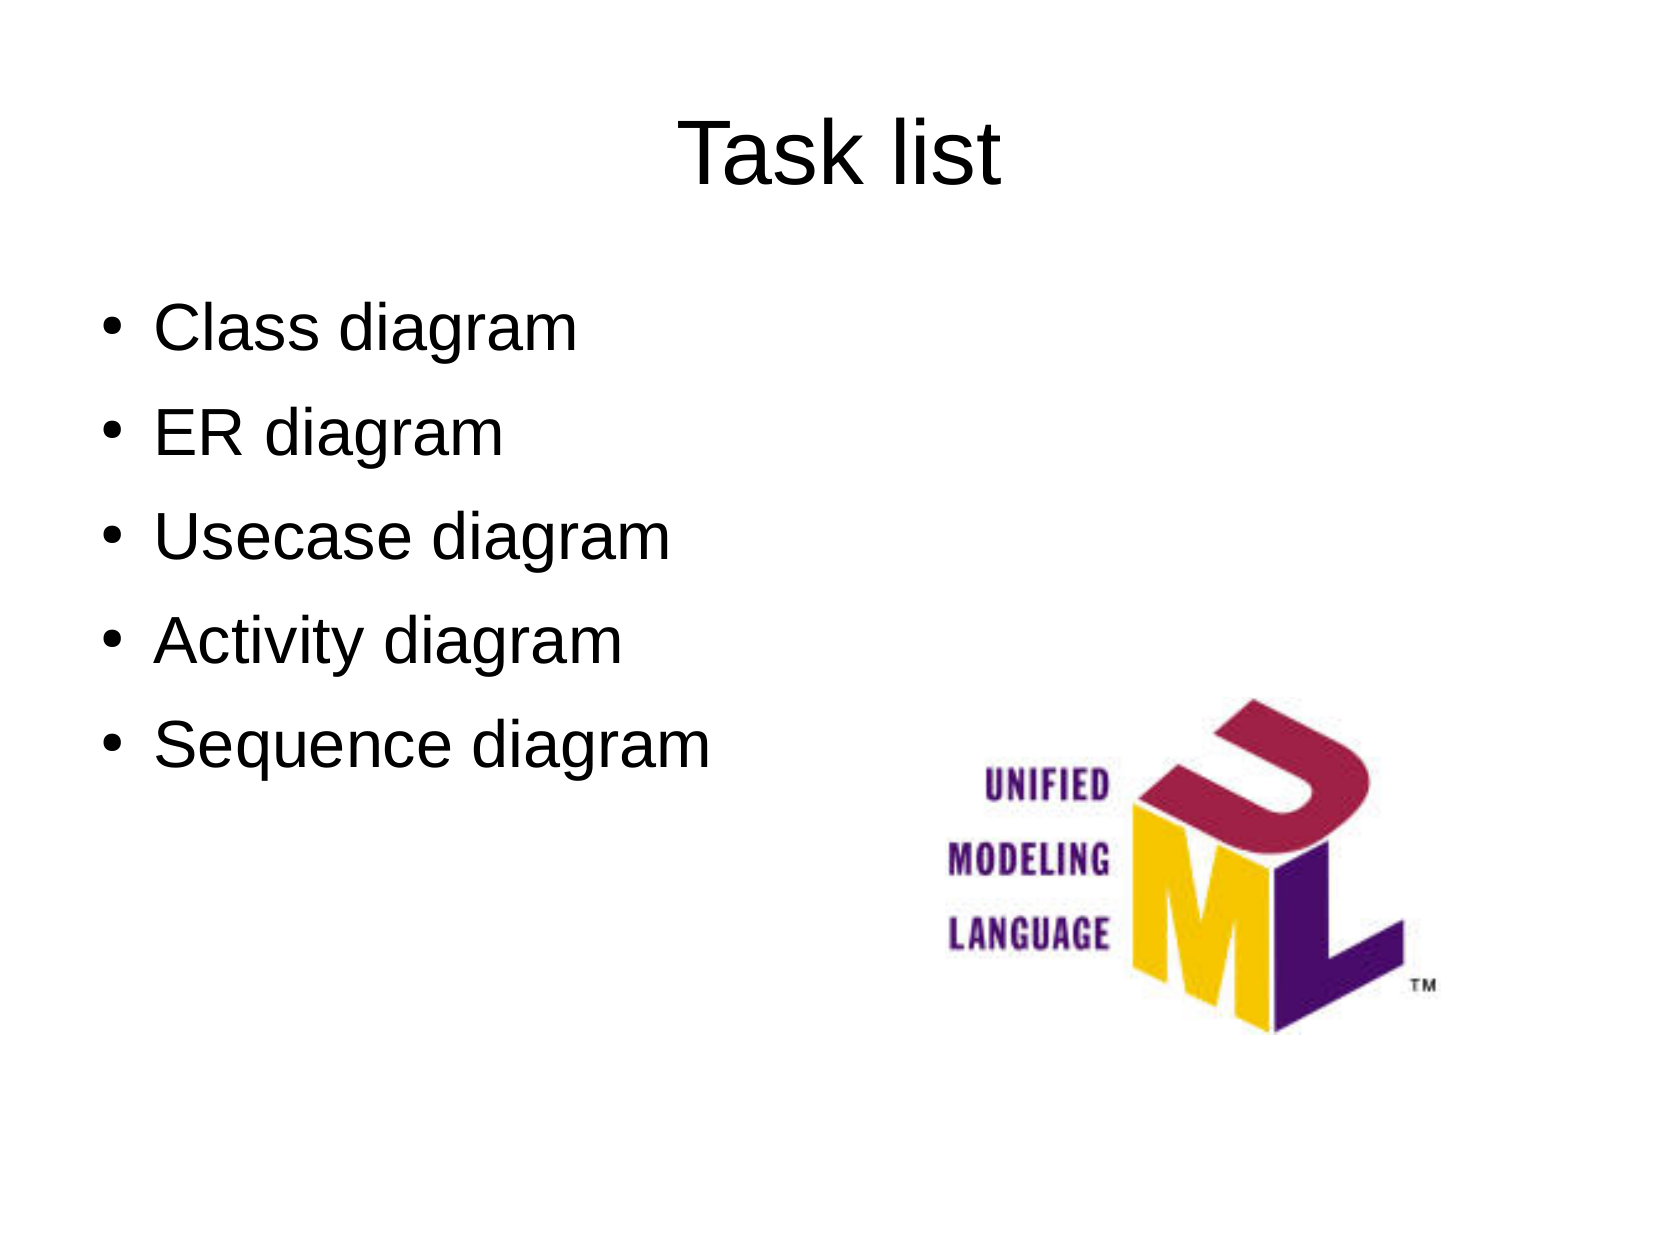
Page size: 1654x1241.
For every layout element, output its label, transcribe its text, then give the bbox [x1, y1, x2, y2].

title Task list [82, 49, 1571, 257]
list Class diagram ER diagram Usecase diagram Activity diagram Sequence diagram [82, 290, 1571, 1010]
picture [945, 697, 1441, 1036]
